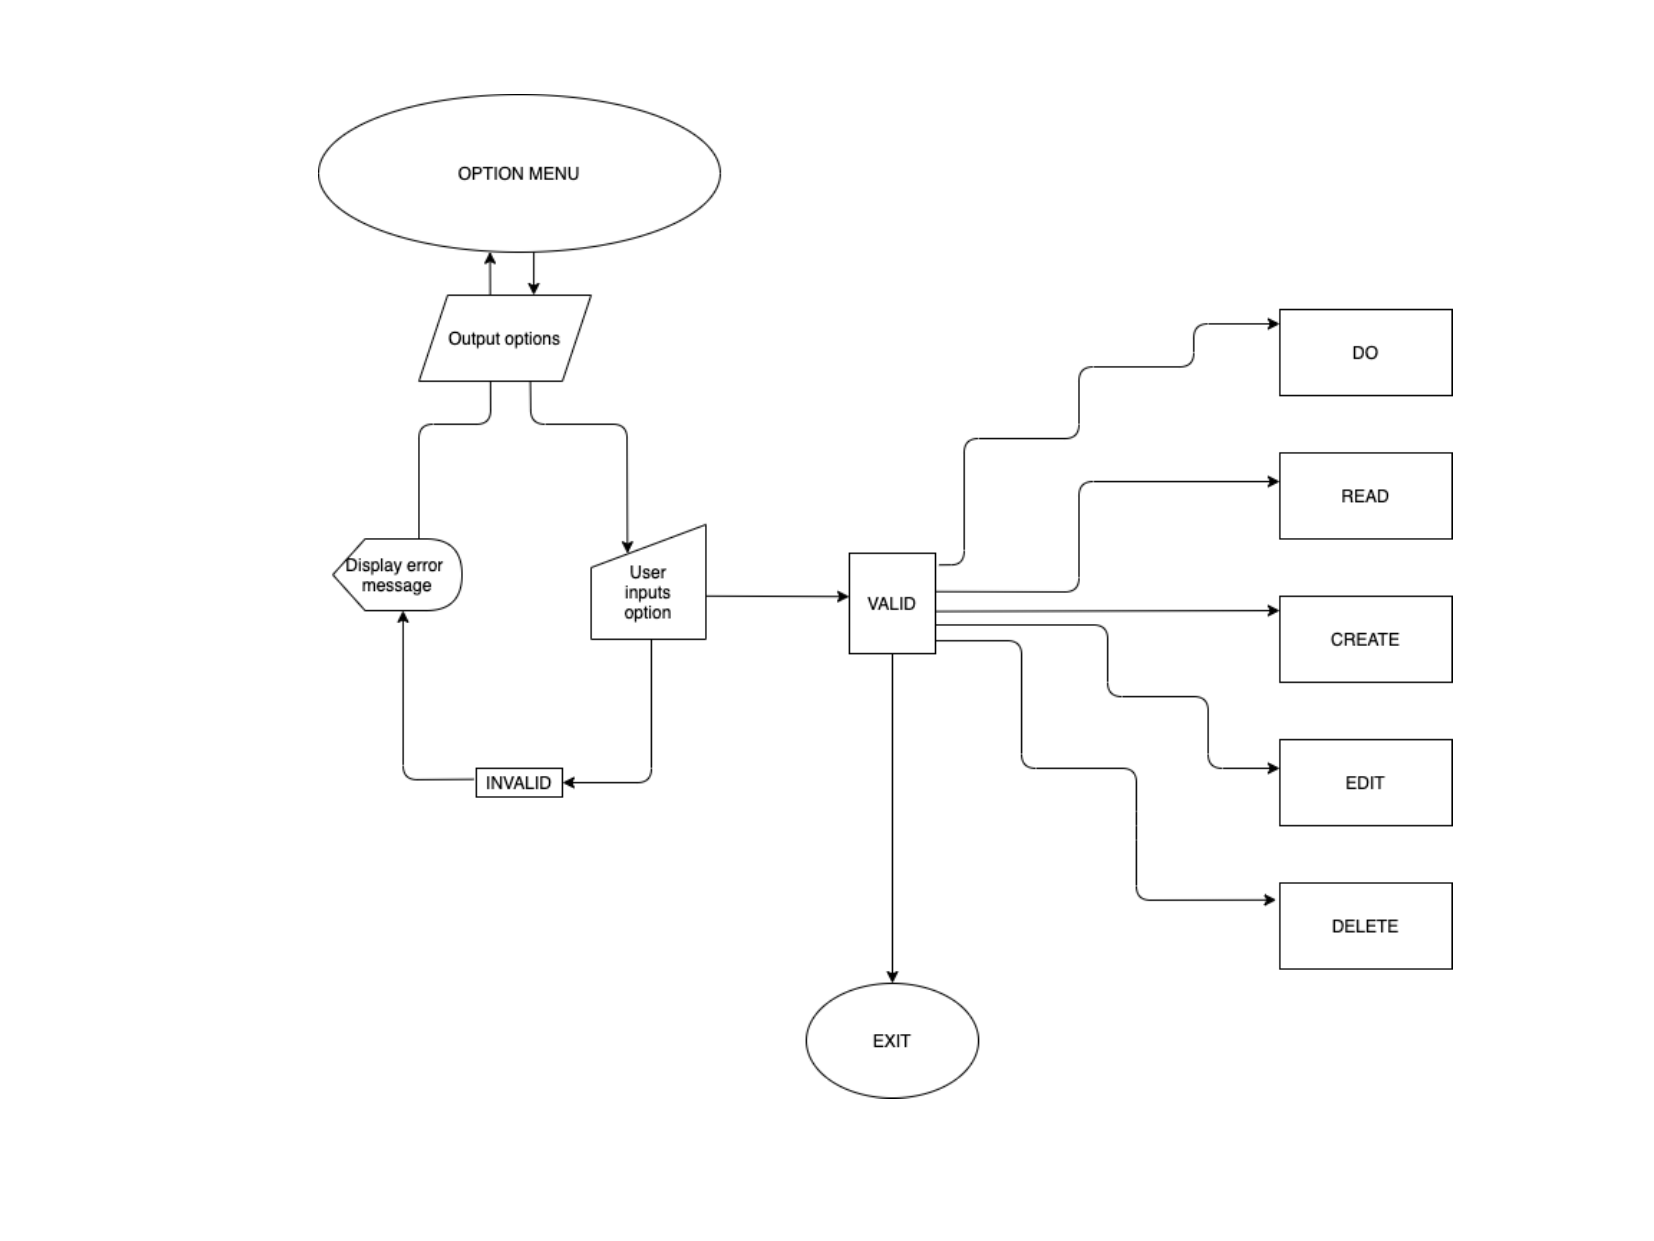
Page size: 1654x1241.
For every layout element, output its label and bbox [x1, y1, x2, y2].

picture [318, 94, 1453, 1099]
